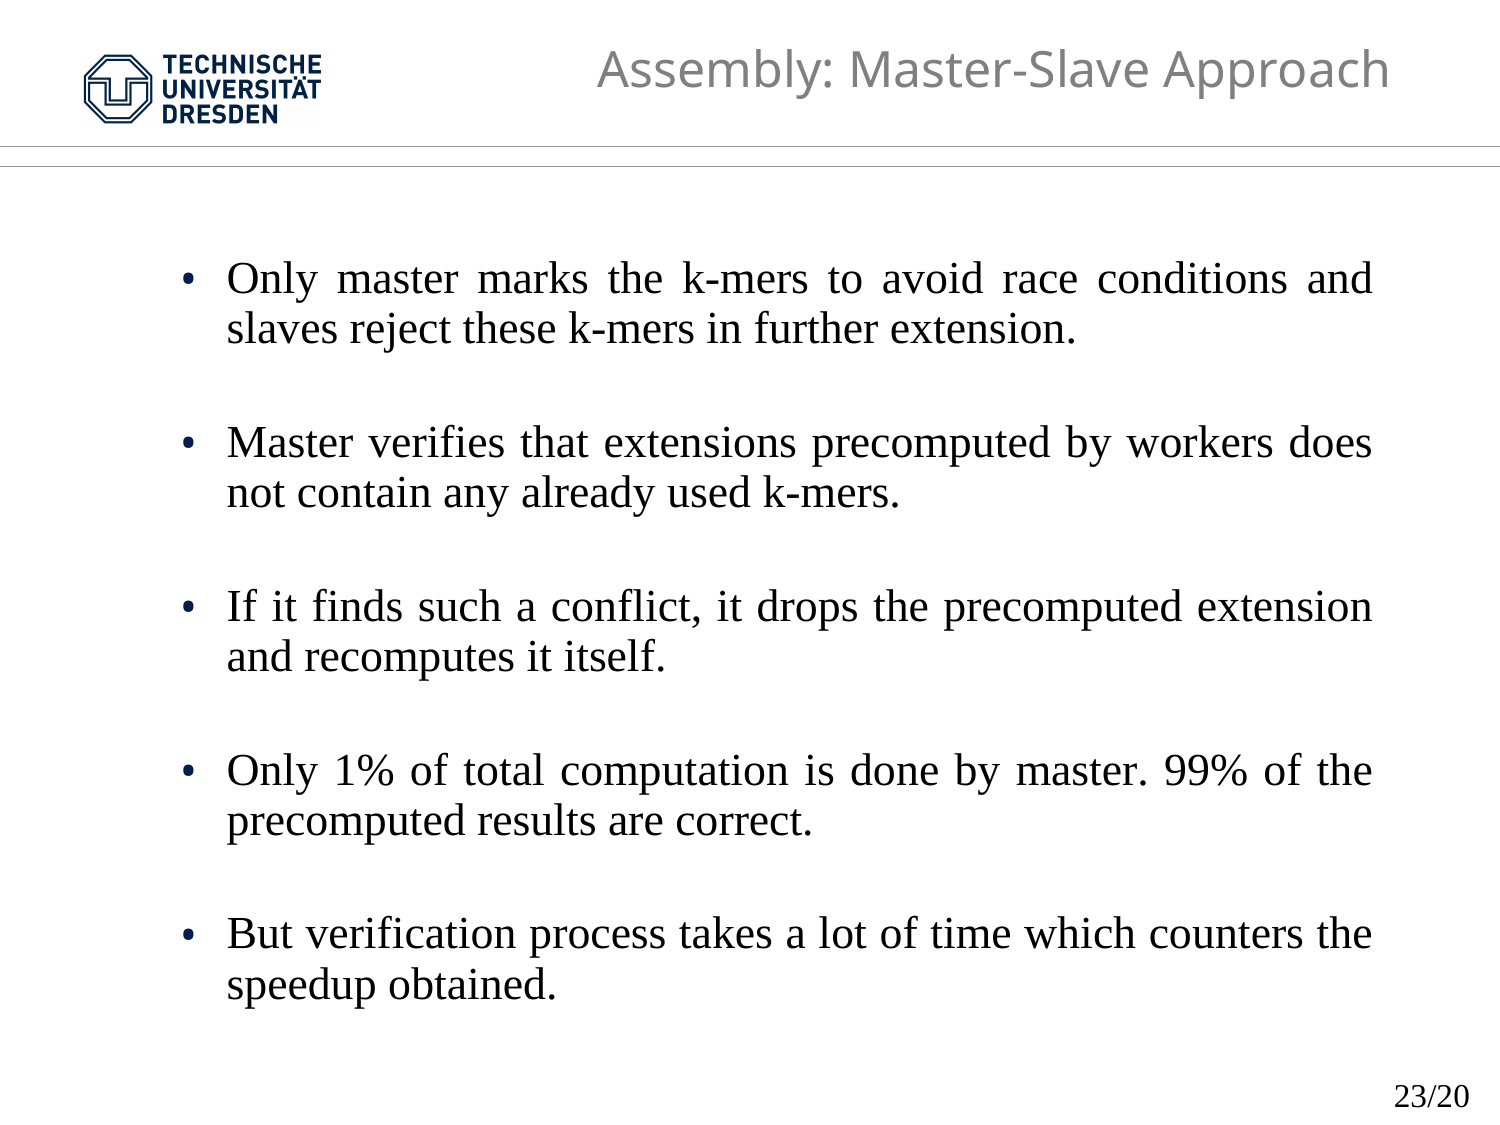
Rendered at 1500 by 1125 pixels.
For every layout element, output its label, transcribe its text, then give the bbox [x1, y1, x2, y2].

picture [83, 54, 321, 124]
title Assembly: Master-Slave Approach [501, 0, 1392, 136]
text_box Only master marks the k-mers to avoid race conditions and slaves reject these k-mers in further extension. Master verifies that extensions precomputed by workers does not contain any already used k-mers. If it finds such a conflict, it drops the precomputed extension and recomputes it itself. Only 1% of total computation is done by master. 99% of the precomputed results are correct. But verification process takes a lot of time which counters the speedup obtained. [90, 182, 1389, 1125]
